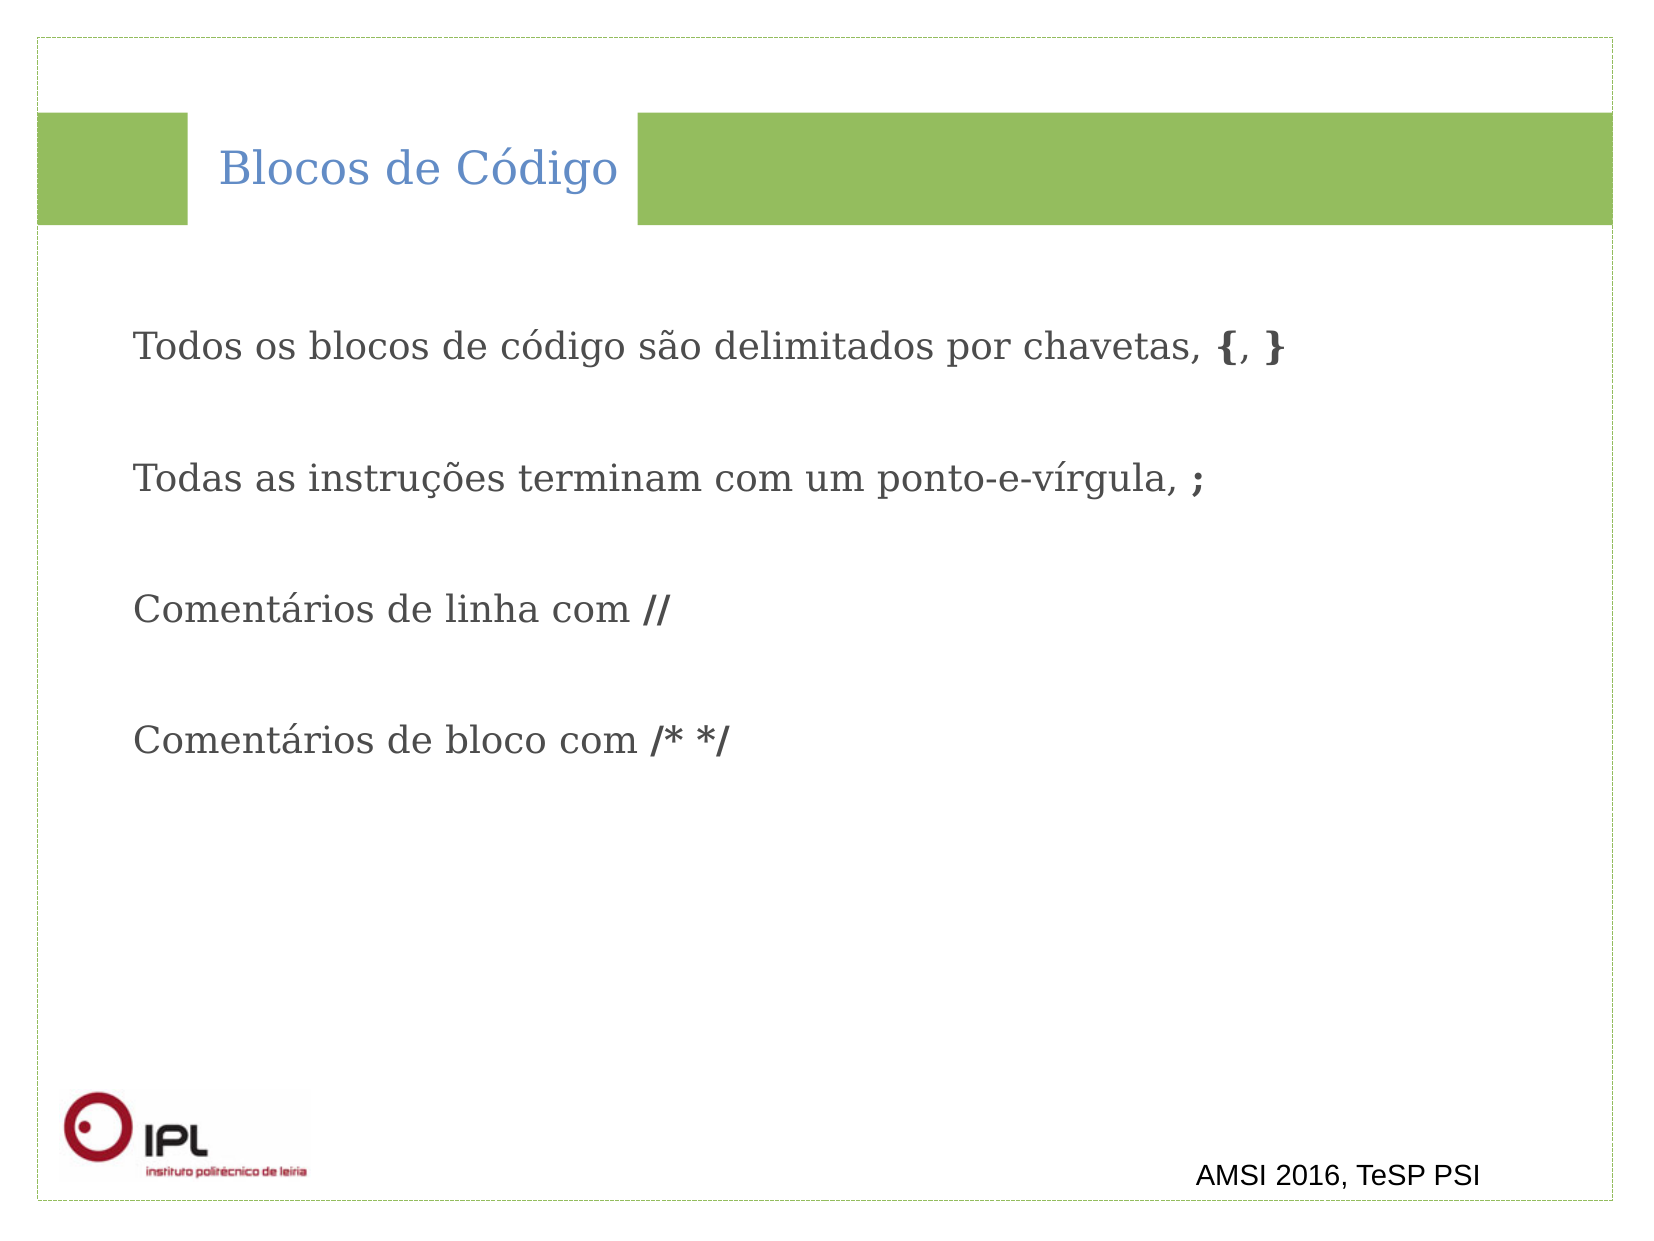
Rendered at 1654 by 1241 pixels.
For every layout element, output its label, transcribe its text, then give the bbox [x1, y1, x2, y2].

text_box AMSI 2016, TeSP PSI [1181, 1151, 1625, 1200]
text_box [637, 112, 1613, 226]
text_box [37, 112, 188, 226]
text_box Todos os blocos de código são delimitados por chavetas, {, } Todas as instruções terminam com um ponto-e-vírgula, ; Comentários de linha com // Comentários de bloco com /* */ [118, 295, 1536, 798]
text_box Blocos de Código [203, 134, 635, 203]
picture [59, 1089, 315, 1182]
